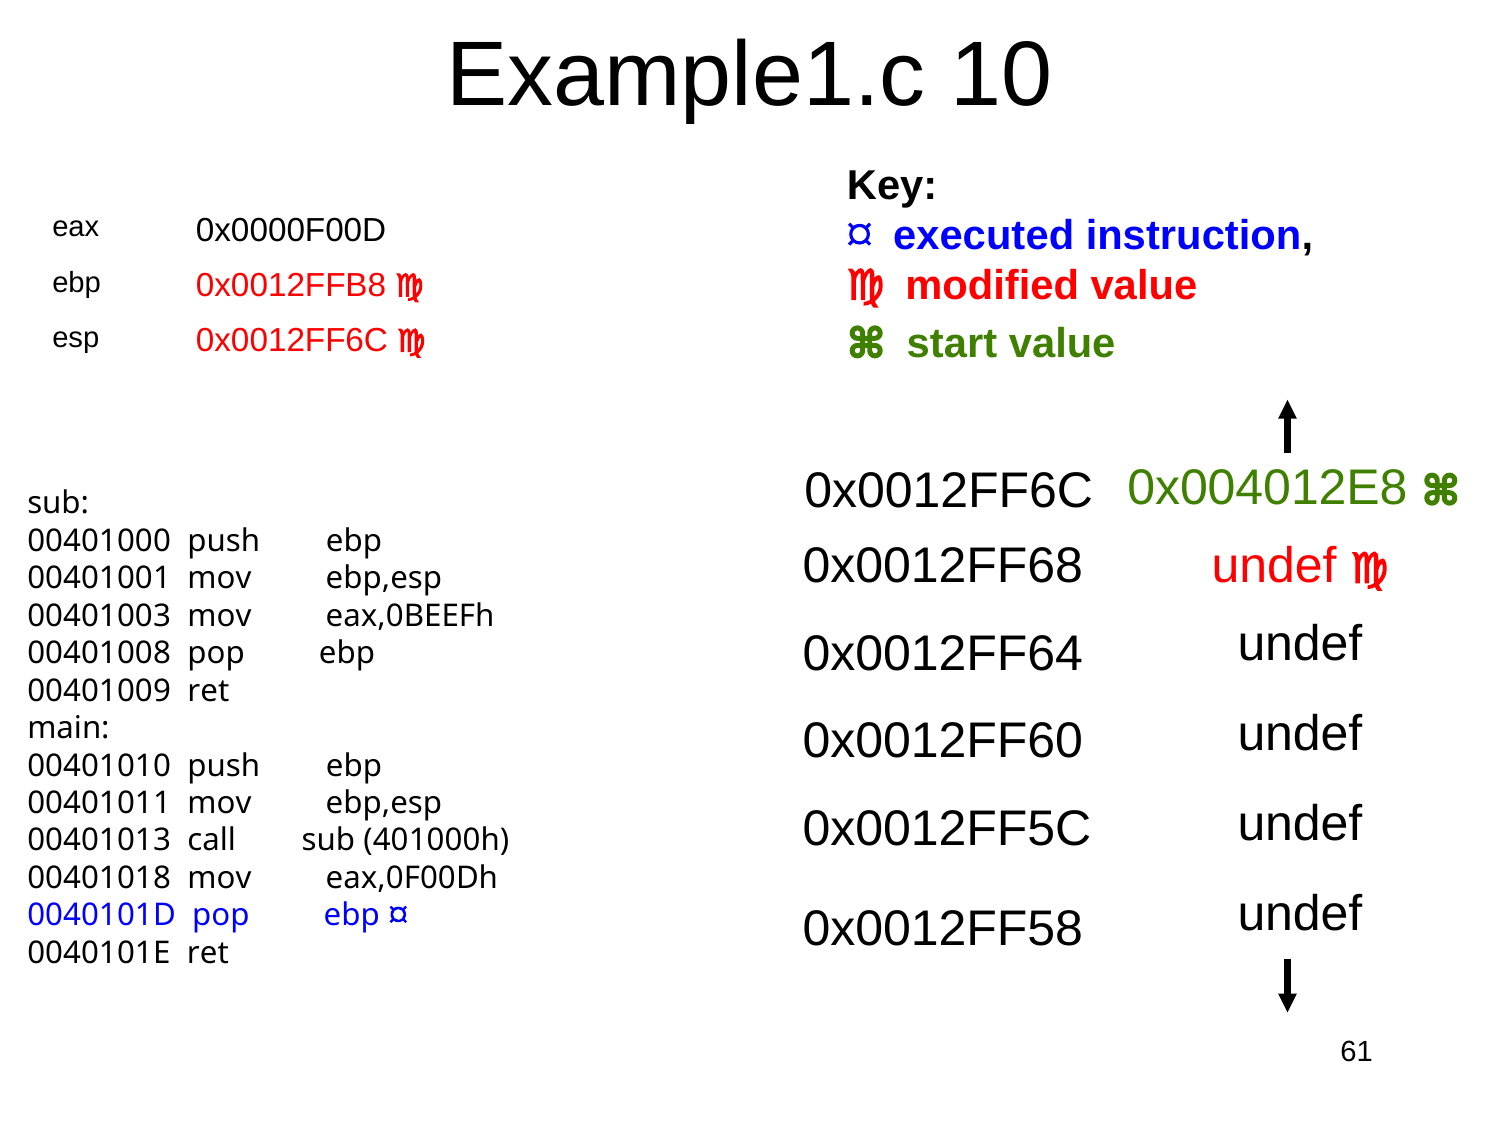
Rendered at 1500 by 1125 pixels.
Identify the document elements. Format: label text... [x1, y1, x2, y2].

table_cell undef [1112, 872, 1487, 962]
text_box 0x0012FF58 [787, 887, 1098, 963]
text_box 0x0012FF68 [787, 524, 1098, 601]
table_header eax [38, 200, 181, 255]
table_cell 0x0012FFB8  [181, 255, 525, 311]
text_box 0x0012FF64 [787, 612, 1098, 688]
table_cell undef [1112, 783, 1487, 872]
table_cell 0x0012FF6C  [181, 311, 525, 366]
table_header 0x004012E8  [1112, 447, 1487, 525]
text_box <number> [1074, 1025, 1388, 1101]
text_box Key: executed instruction, modified value start value [832, 149, 1340, 376]
table_cell undef [1112, 603, 1487, 692]
text_box sub: 00401000 push ebp 00401001 mov ebp,esp 00401003 mov eax,0BEEFh 00401008 pop ebp 00401009 ret main: 00401010 push ebp 00401011 mov ebp,esp 00401013 call sub (401000h) 00401018 mov eax,0F00Dh 0040101D pop ebp  0040101E ret [12, 474, 775, 1101]
table_cell esp [38, 311, 181, 366]
title Example1.c 10 [112, 0, 1388, 163]
table_cell undef [1112, 692, 1487, 783]
table_header undef  [1112, 525, 1487, 603]
table_cell ebp [38, 255, 181, 311]
table_header 0x0000F00D [181, 200, 525, 255]
text_box 0x0012FF5C [787, 787, 1107, 863]
text_box 0x0012FF6C [789, 449, 1108, 526]
text_box 0x0012FF60 [787, 699, 1098, 776]
